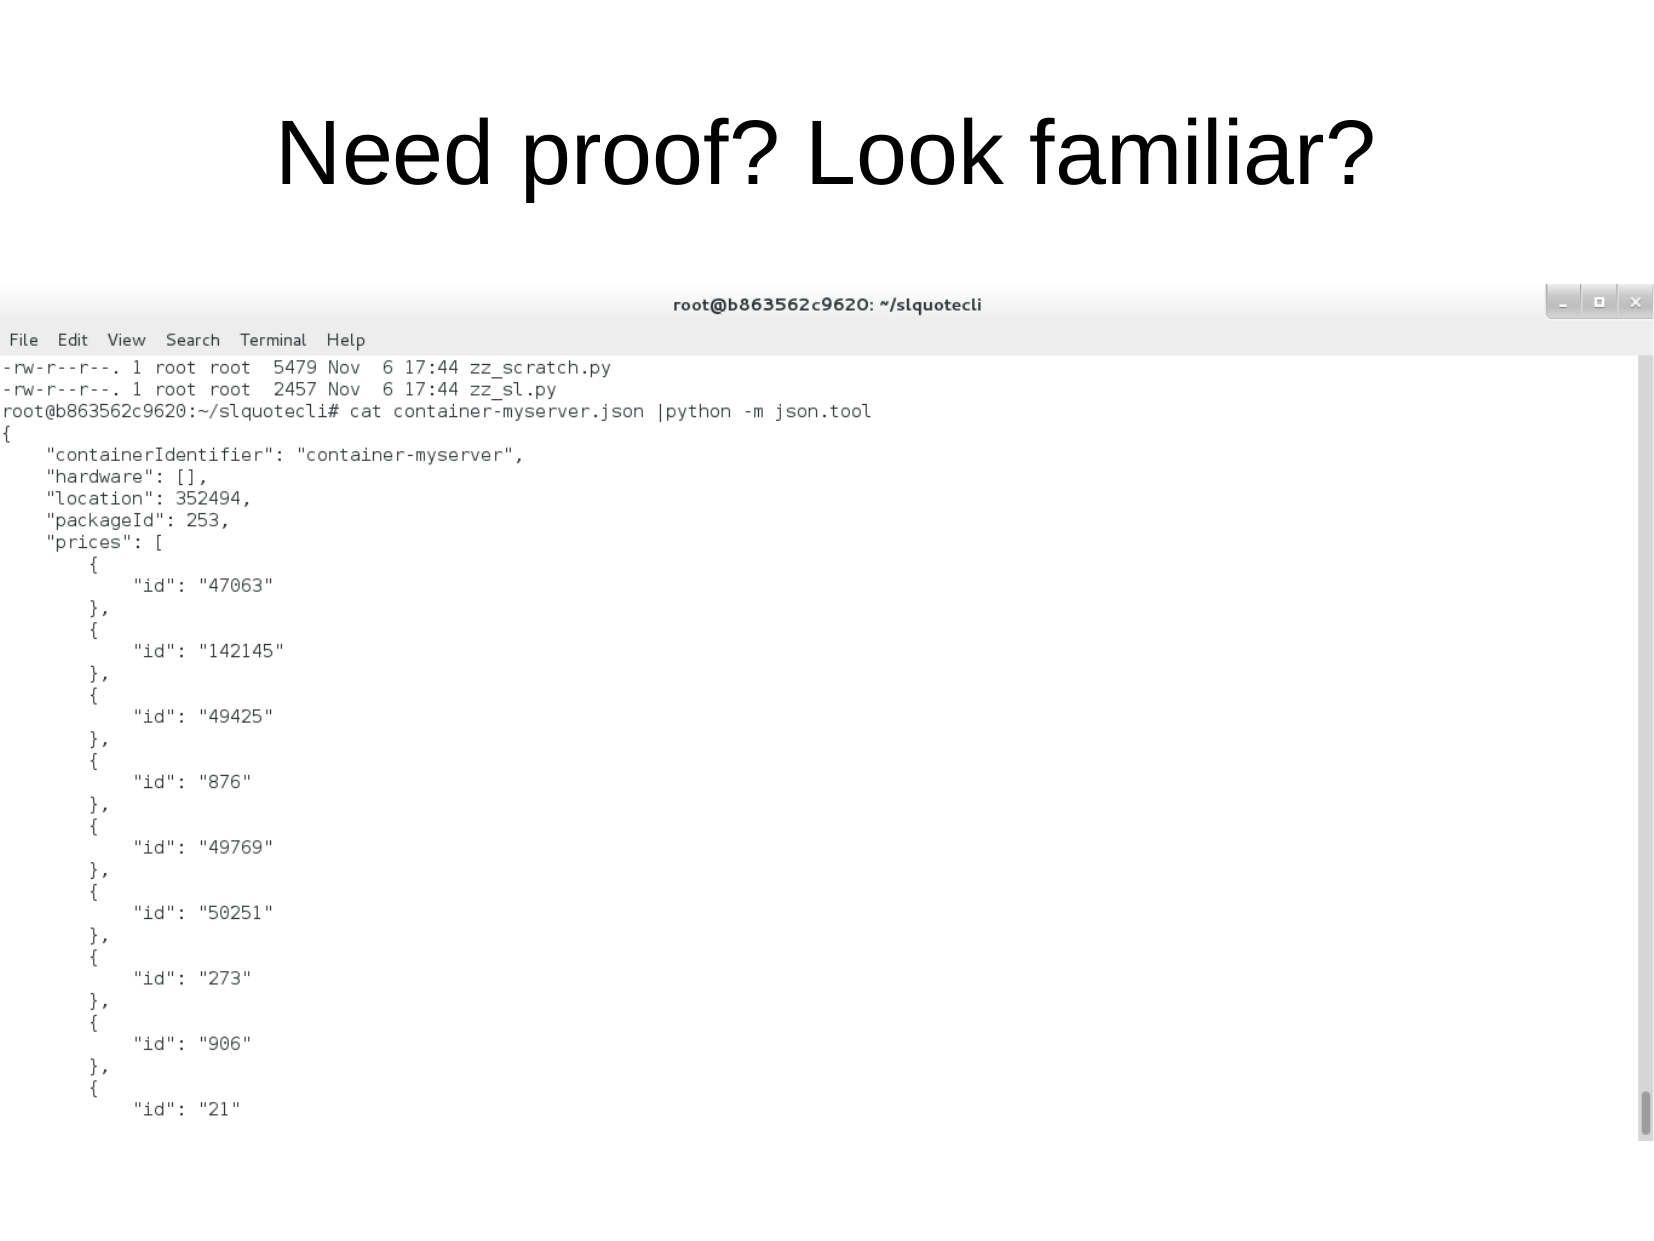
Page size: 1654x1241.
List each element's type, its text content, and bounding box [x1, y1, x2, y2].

title Need proof? Look familiar? [82, 49, 1571, 257]
picture [0, 284, 1654, 1141]
